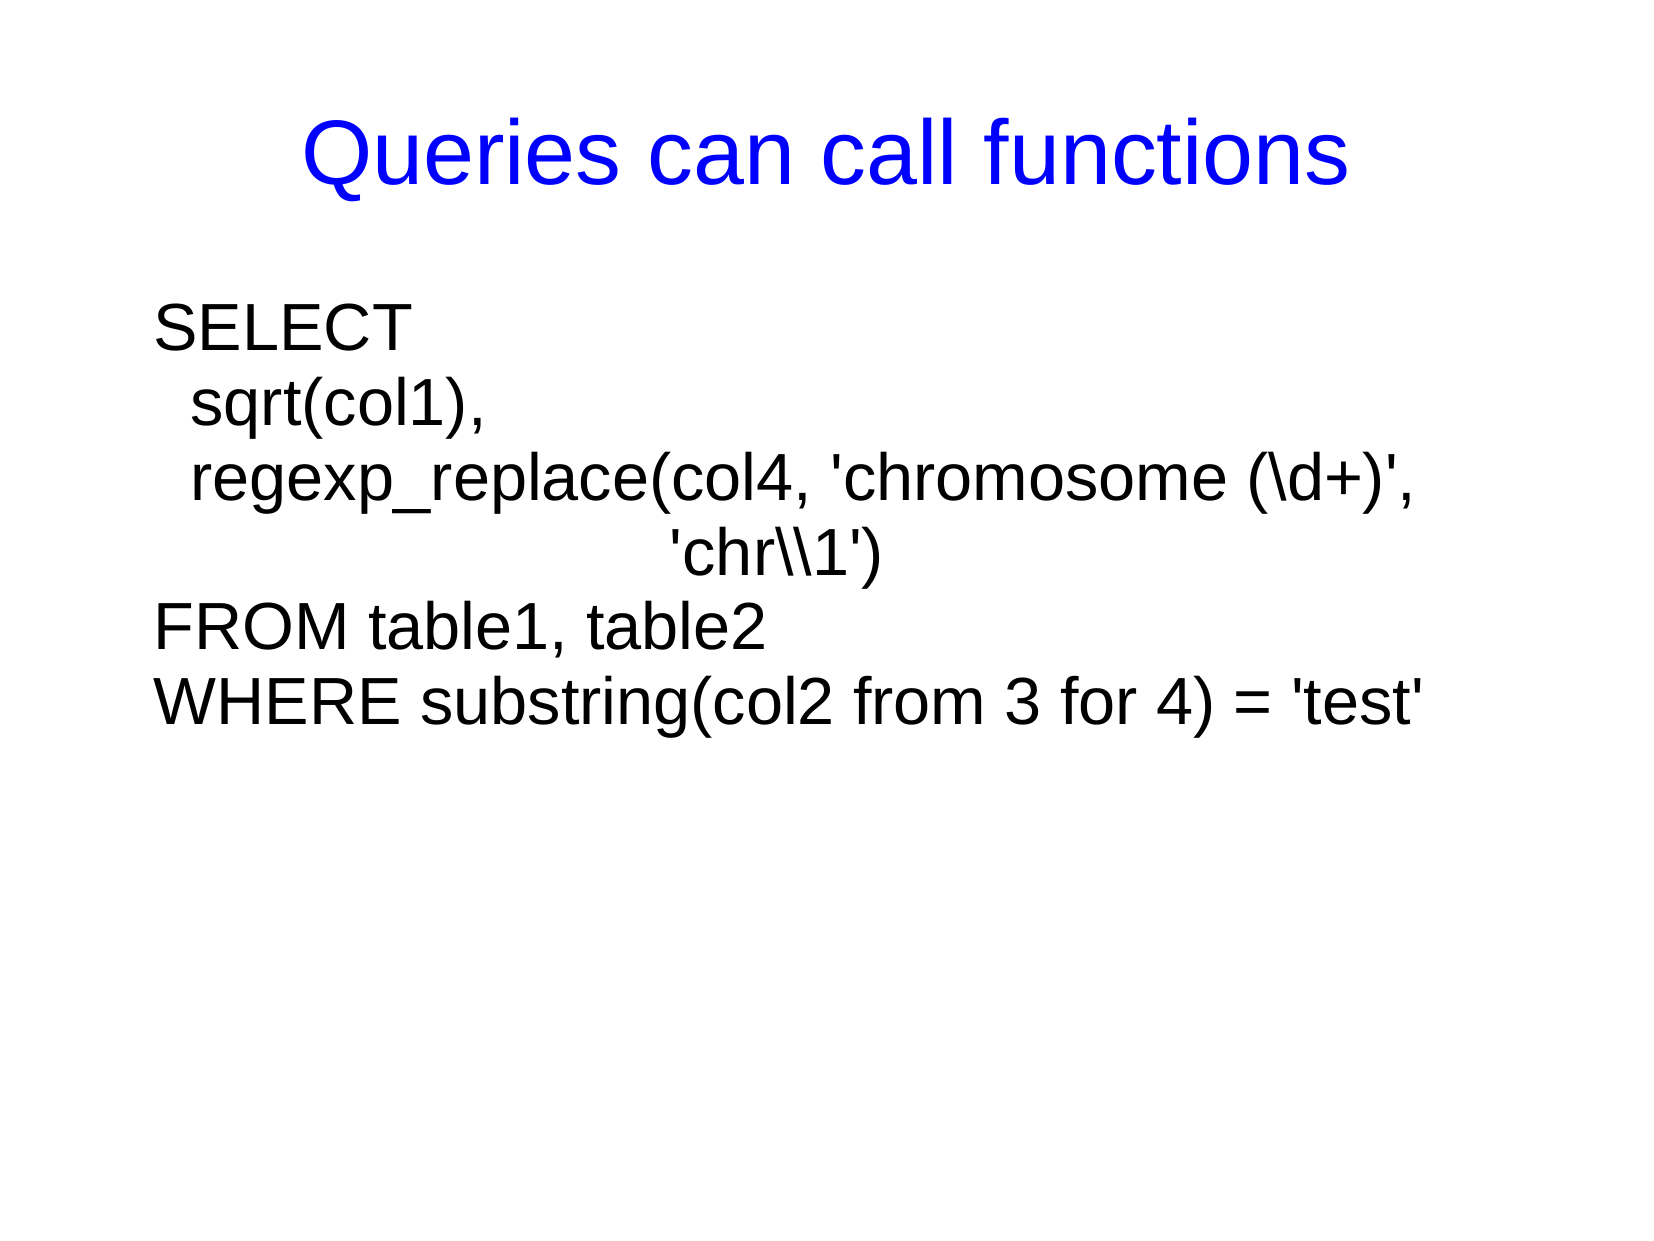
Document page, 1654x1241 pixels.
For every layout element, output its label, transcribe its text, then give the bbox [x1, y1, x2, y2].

title Queries can call functions [82, 49, 1571, 257]
list SELECT sqrt(col1), regexp_replace(col4, 'chromosome (\d+)', 'chr\\1') FROM table1, table2 WHERE substring(col2 from 3 for 4) = 'test' [82, 290, 1571, 1109]
